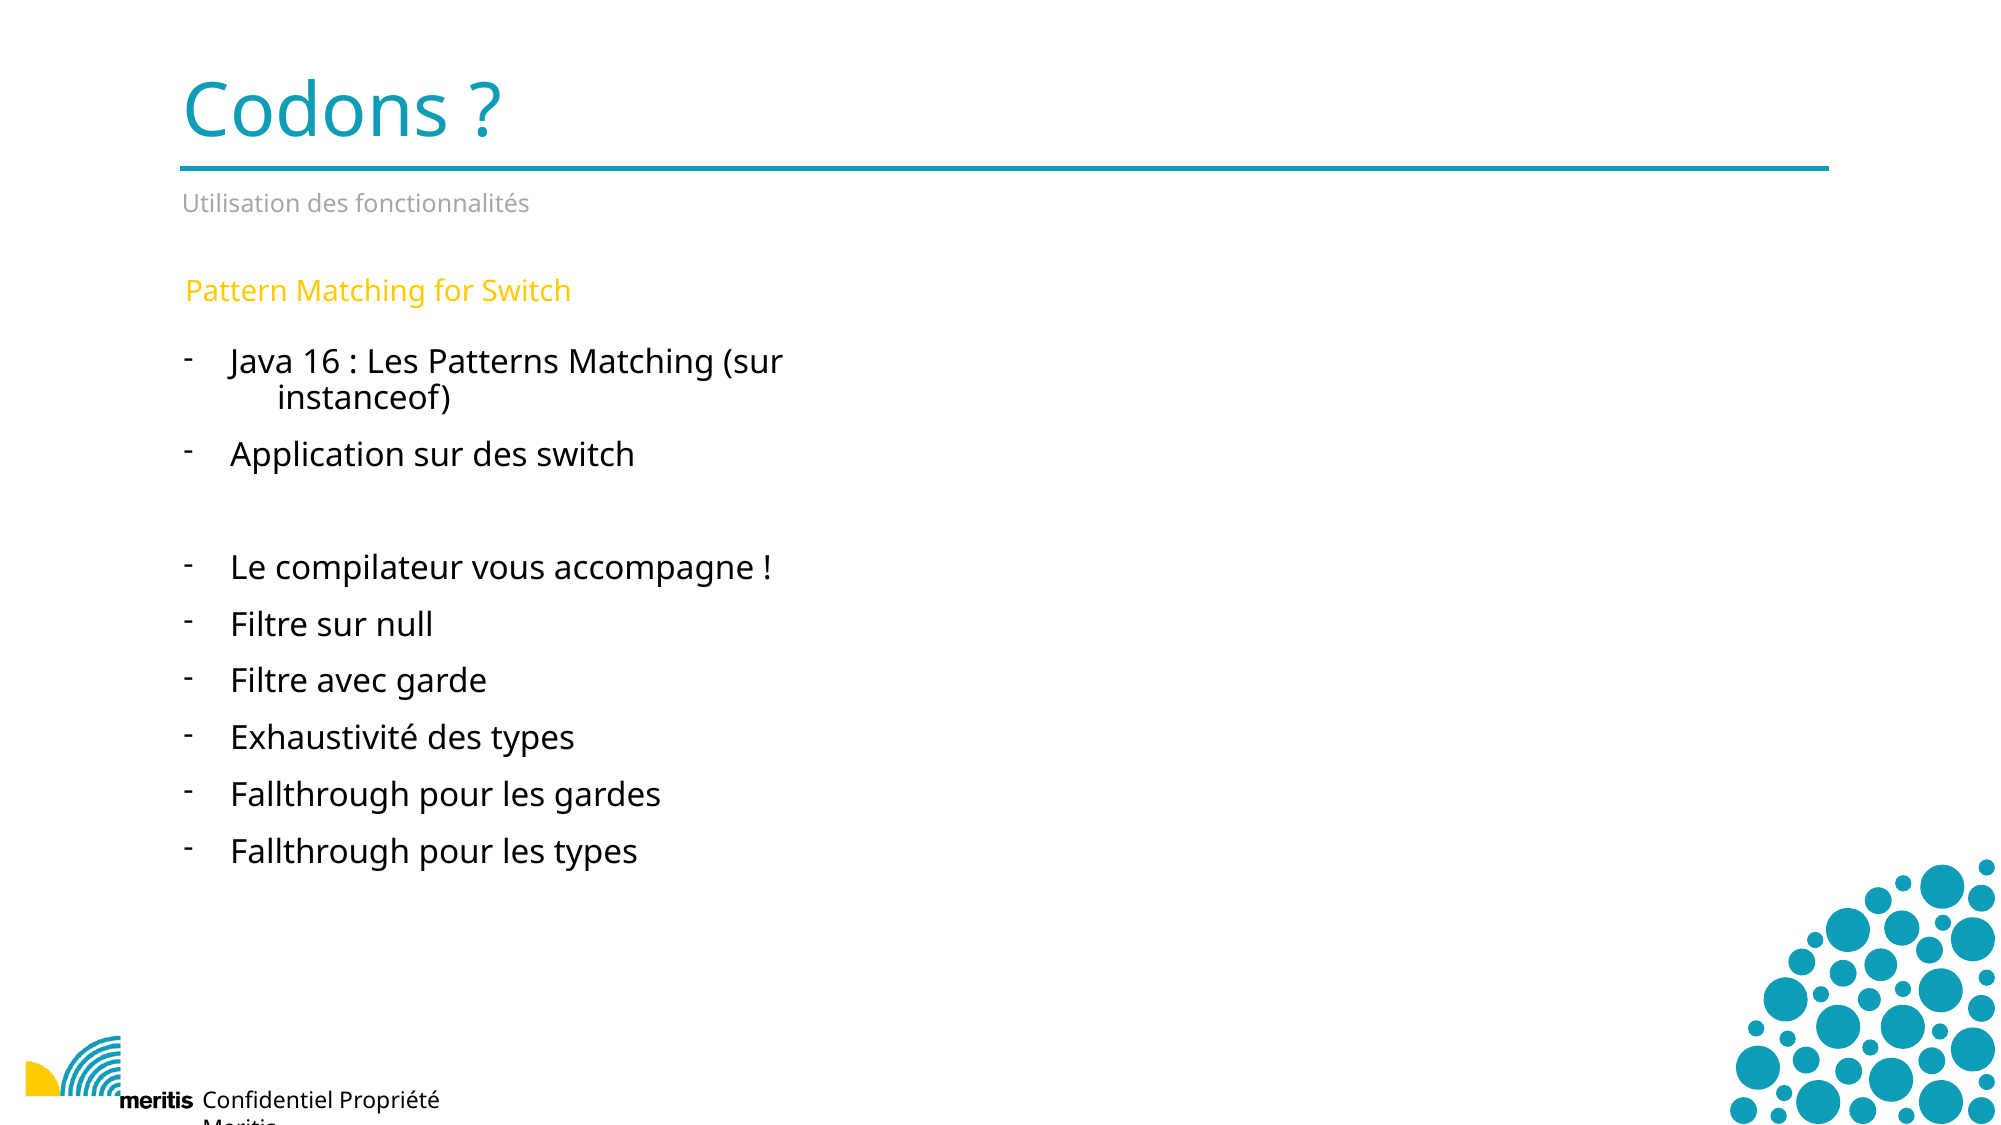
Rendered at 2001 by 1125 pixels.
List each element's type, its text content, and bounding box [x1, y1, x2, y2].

list Pattern Matching for Switch [169, 268, 967, 316]
list Codons ? [167, 64, 1830, 180]
list Utilisation des fonctionnalités [166, 183, 1830, 237]
list Java 16 : Les Patterns Matching (sur instanceof) Application sur des switch Le compilateur vous accompagne ! Filtre sur null Filtre avec garde Exhaustivité des types Fallthrough pour les gardes Fallthrough pour les types [168, 337, 967, 1091]
